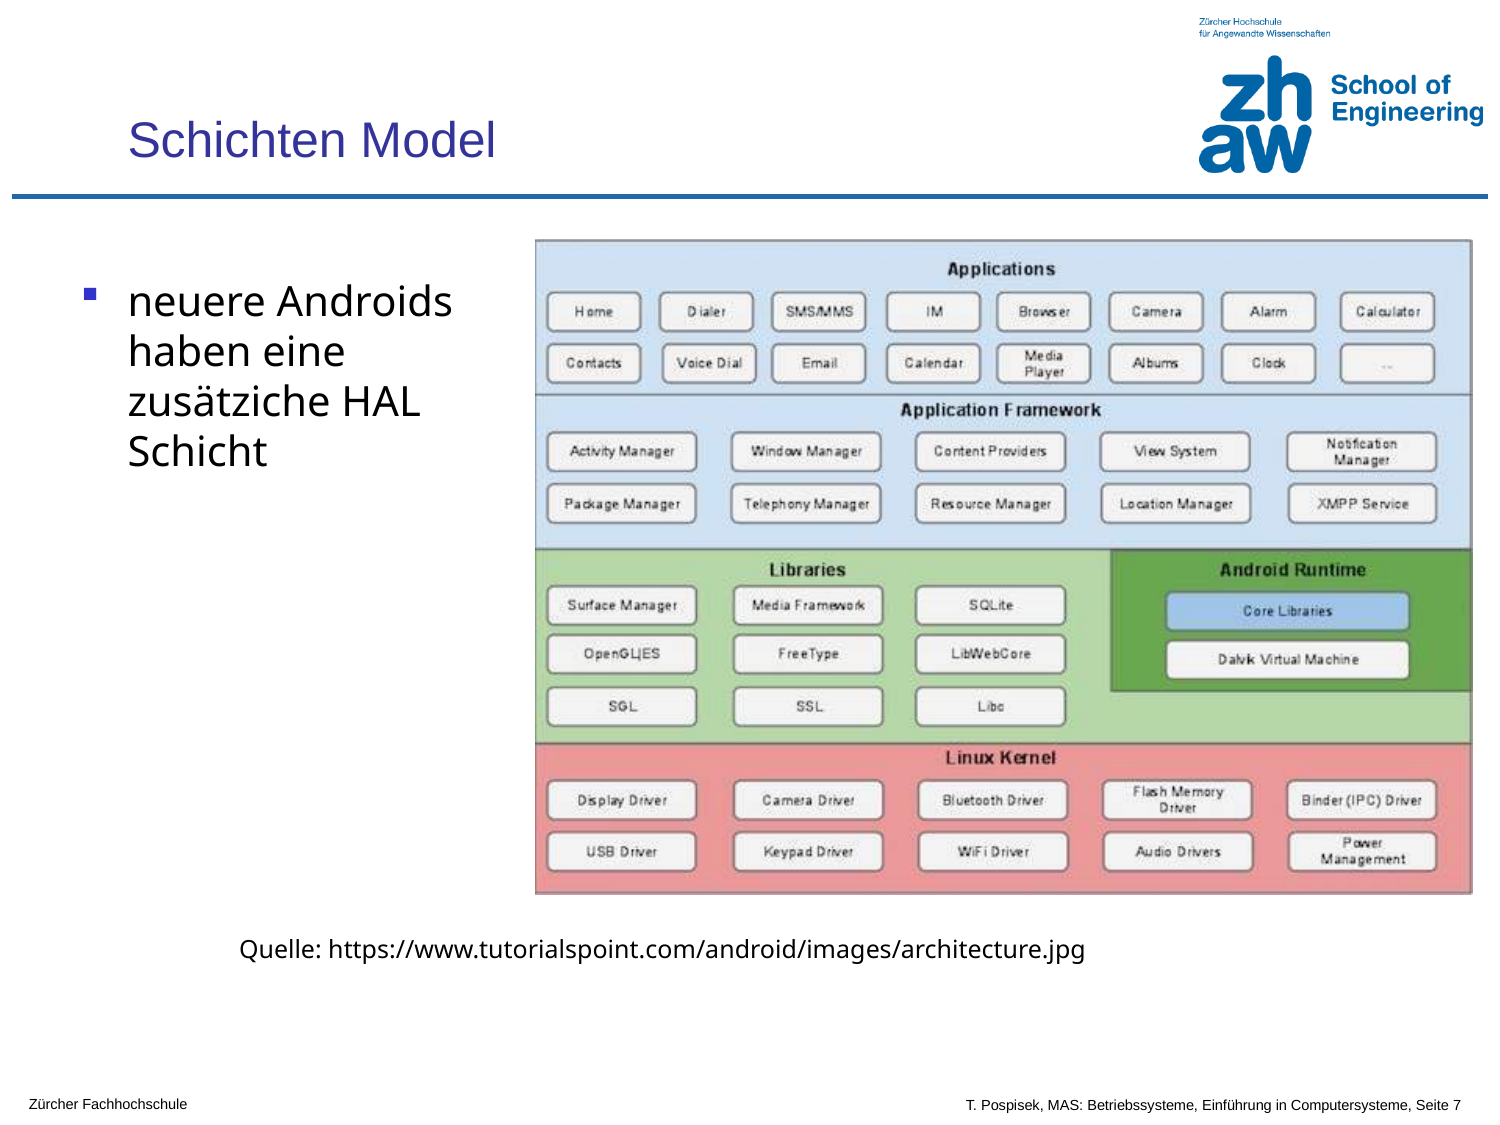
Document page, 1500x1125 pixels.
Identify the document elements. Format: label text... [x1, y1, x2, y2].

title Schichten Model [112, 50, 1391, 175]
picture [535, 239, 1473, 895]
picture [1199, 18, 1483, 173]
text_box neuere Androids haben eine zusätziche HAL Schicht [65, 267, 497, 780]
text_box Quelle: https://www.tutorialspoint.com/android/images/architecture.jpg [224, 924, 1294, 969]
